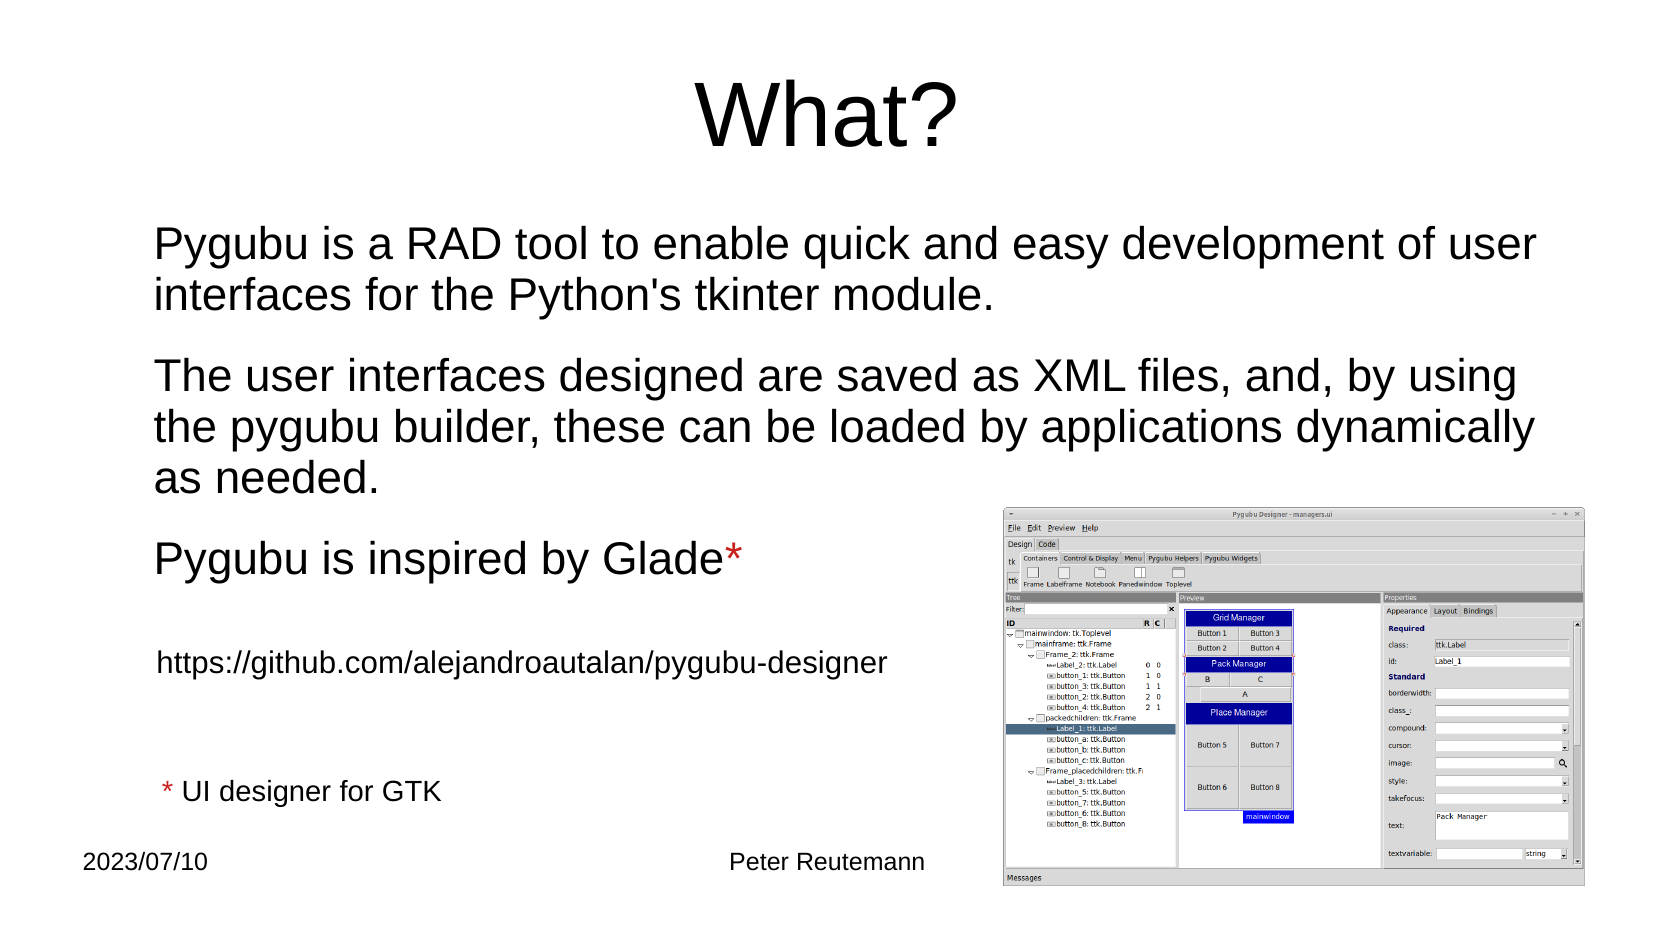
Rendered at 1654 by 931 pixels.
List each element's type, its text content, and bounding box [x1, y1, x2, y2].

list Pygubu is a RAD tool to enable quick and easy development of user interfaces for the Python's tkinter module. The user interfaces designed are saved as XML files, and, by using the pygubu builder, these can be loaded by applications dynamically as needed. Pygubu is inspired by Glade* [82, 217, 1571, 758]
picture [1003, 507, 1585, 886]
text_box https://github.com/alejandroautalan/pygubu-designer [141, 637, 945, 697]
text_box * UI designer for GTK [147, 767, 458, 816]
title What? [82, 37, 1571, 193]
